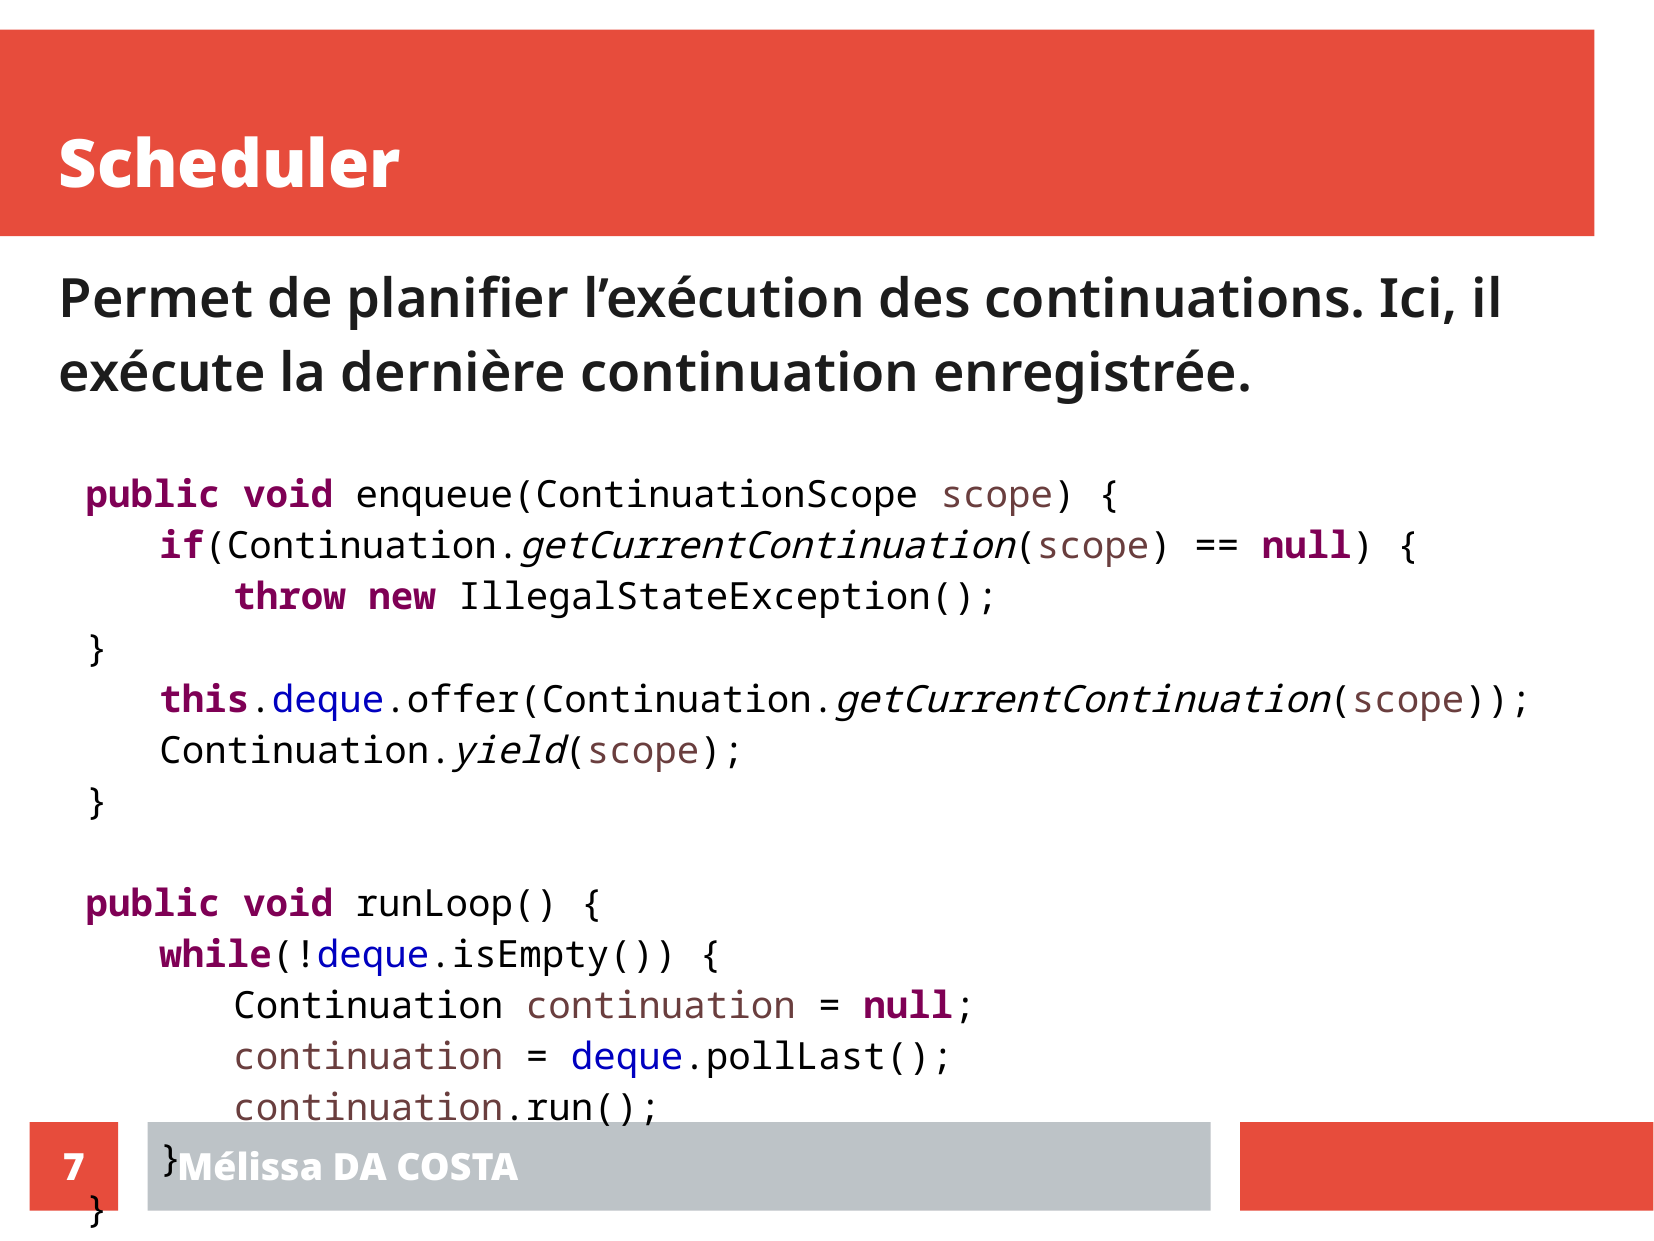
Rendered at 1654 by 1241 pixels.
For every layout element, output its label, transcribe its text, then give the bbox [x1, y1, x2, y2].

list Permet de planifier l’exécution des continuations. Ici, il exécute la dernière continuation enregistrée. [59, 259, 1619, 1075]
text_box public void enqueue(ContinuationScope scope) { if(Continuation.getCurrentContinuation(scope) == null) { throw new IllegalStateException(); } this.deque.offer(Continuation.getCurrentContinuation(scope)); Continuation.yield(scope); } public void runLoop() { while(!deque.isEmpty()) { Continuation continuation = null; continuation = deque.pollLast(); continuation.run(); } } [70, 460, 1571, 1114]
title Scheduler [59, 59, 1595, 207]
